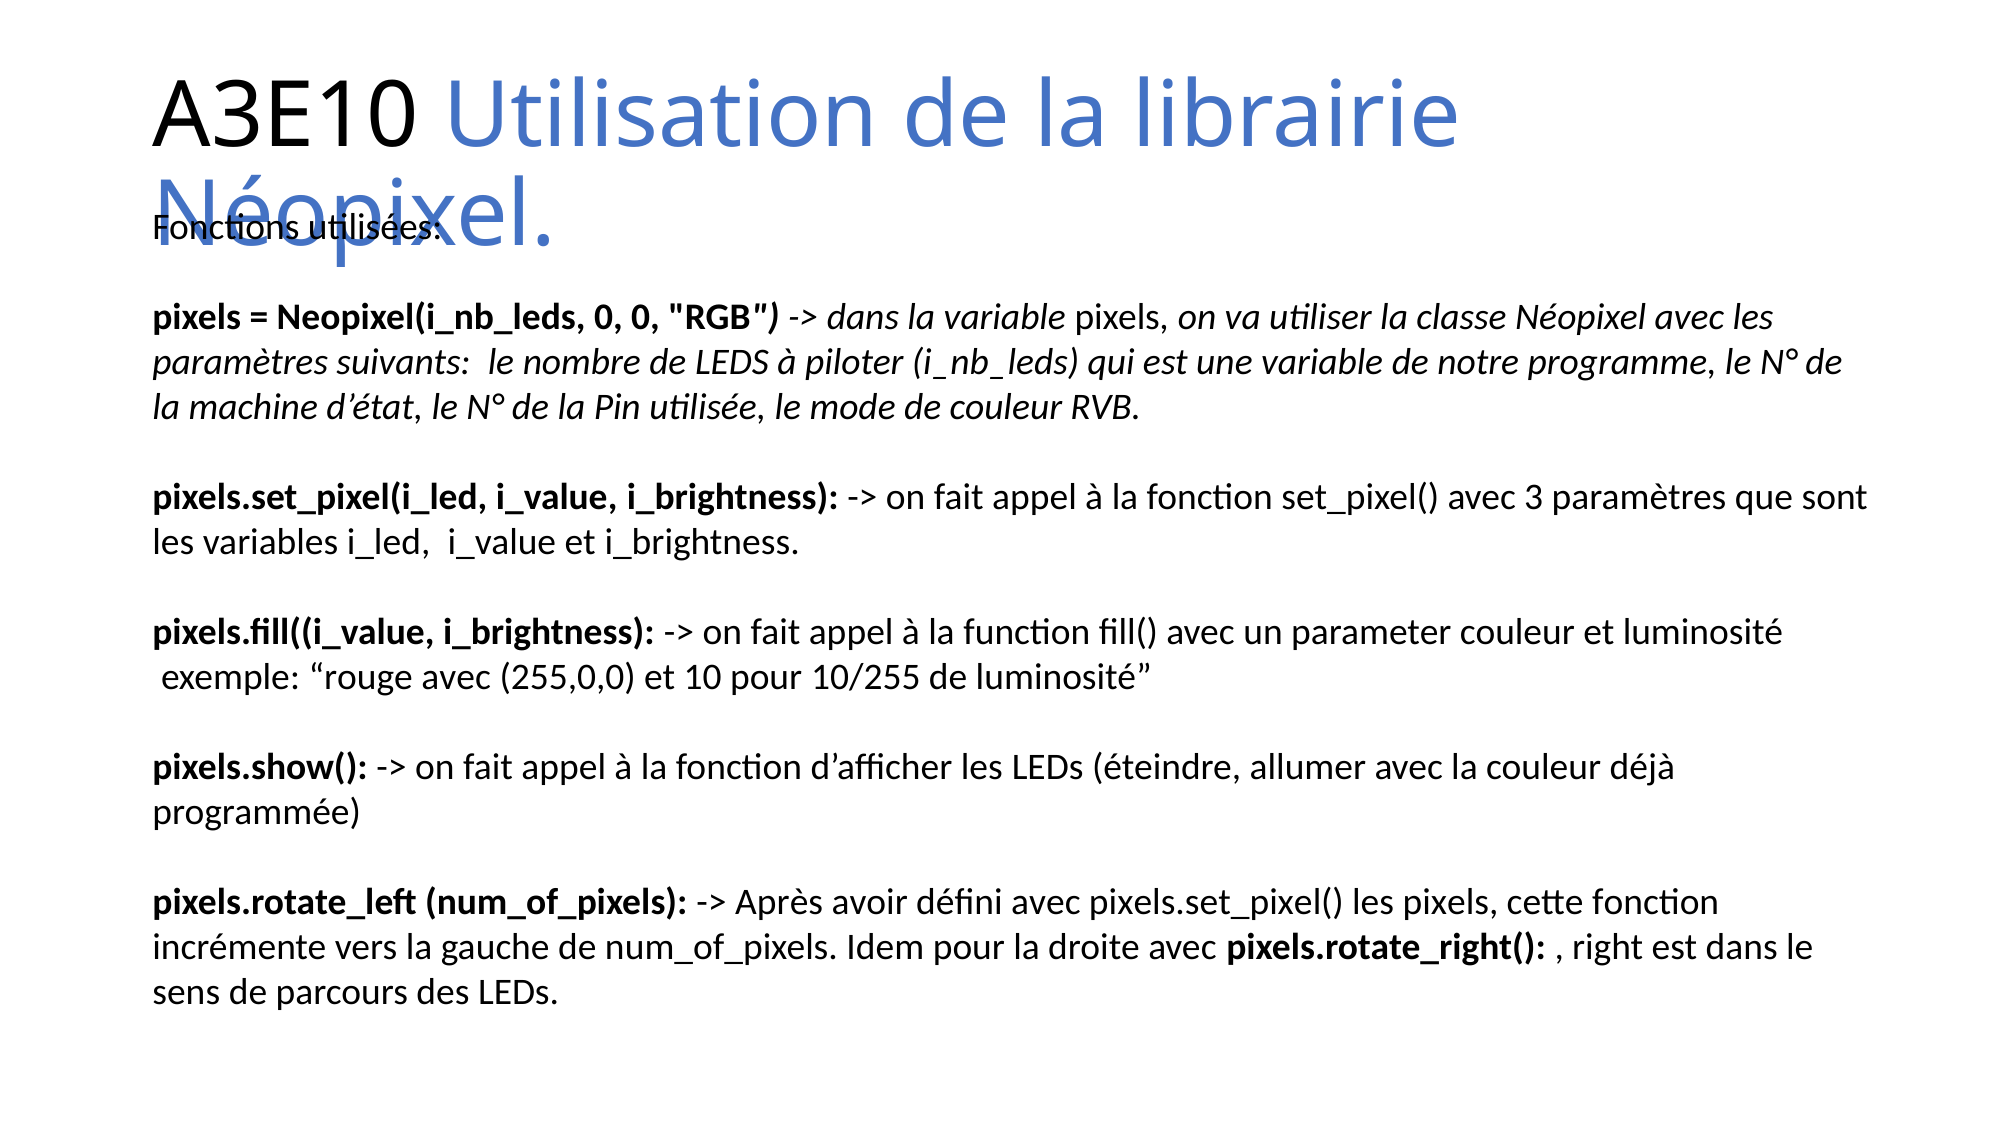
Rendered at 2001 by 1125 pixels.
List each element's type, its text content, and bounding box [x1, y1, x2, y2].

text_box Fonctions utilisées: pixels = Neopixel(i_nb_leds, 0, 0, "RGB") -> dans la variable pixels, on va utiliser la classe Néopixel avec les paramètres suivants: le nombre de LEDS à piloter (i_nb_leds) qui est une variable de notre programme, le N° de la machine d’état, le N° de la Pin utilisée, le mode de couleur RVB. pixels.set_pixel(i_led, i_value, i_brightness): -> on fait appel à la fonction set_pixel() avec 3 paramètres que sont les variables i_led, i_value et i_brightness. pixels.fill((i_value, i_brightness): -> on fait appel à la function fill() avec un parameter couleur et luminosité exemple: “rouge avec (255,0,0) et 10 pour 10/255 de luminosité” pixels.show(): -> on fait appel à la fonction d’afficher les LEDs (éteindre, allumer avec la couleur déjà programmée) pixels.rotate_left (num_of_pixels): -> Après avoir défini avec pixels.set_pixel() les pixels, cette fonction incrémente vers la gauche de num_of_pixels. Idem pour la droite avec pixels.rotate_right(): , right est dans le sens de parcours des LEDs. [137, 194, 1890, 1074]
text_box A3E10 Utilisation de la librairie Néopixel. [137, 59, 1863, 164]
